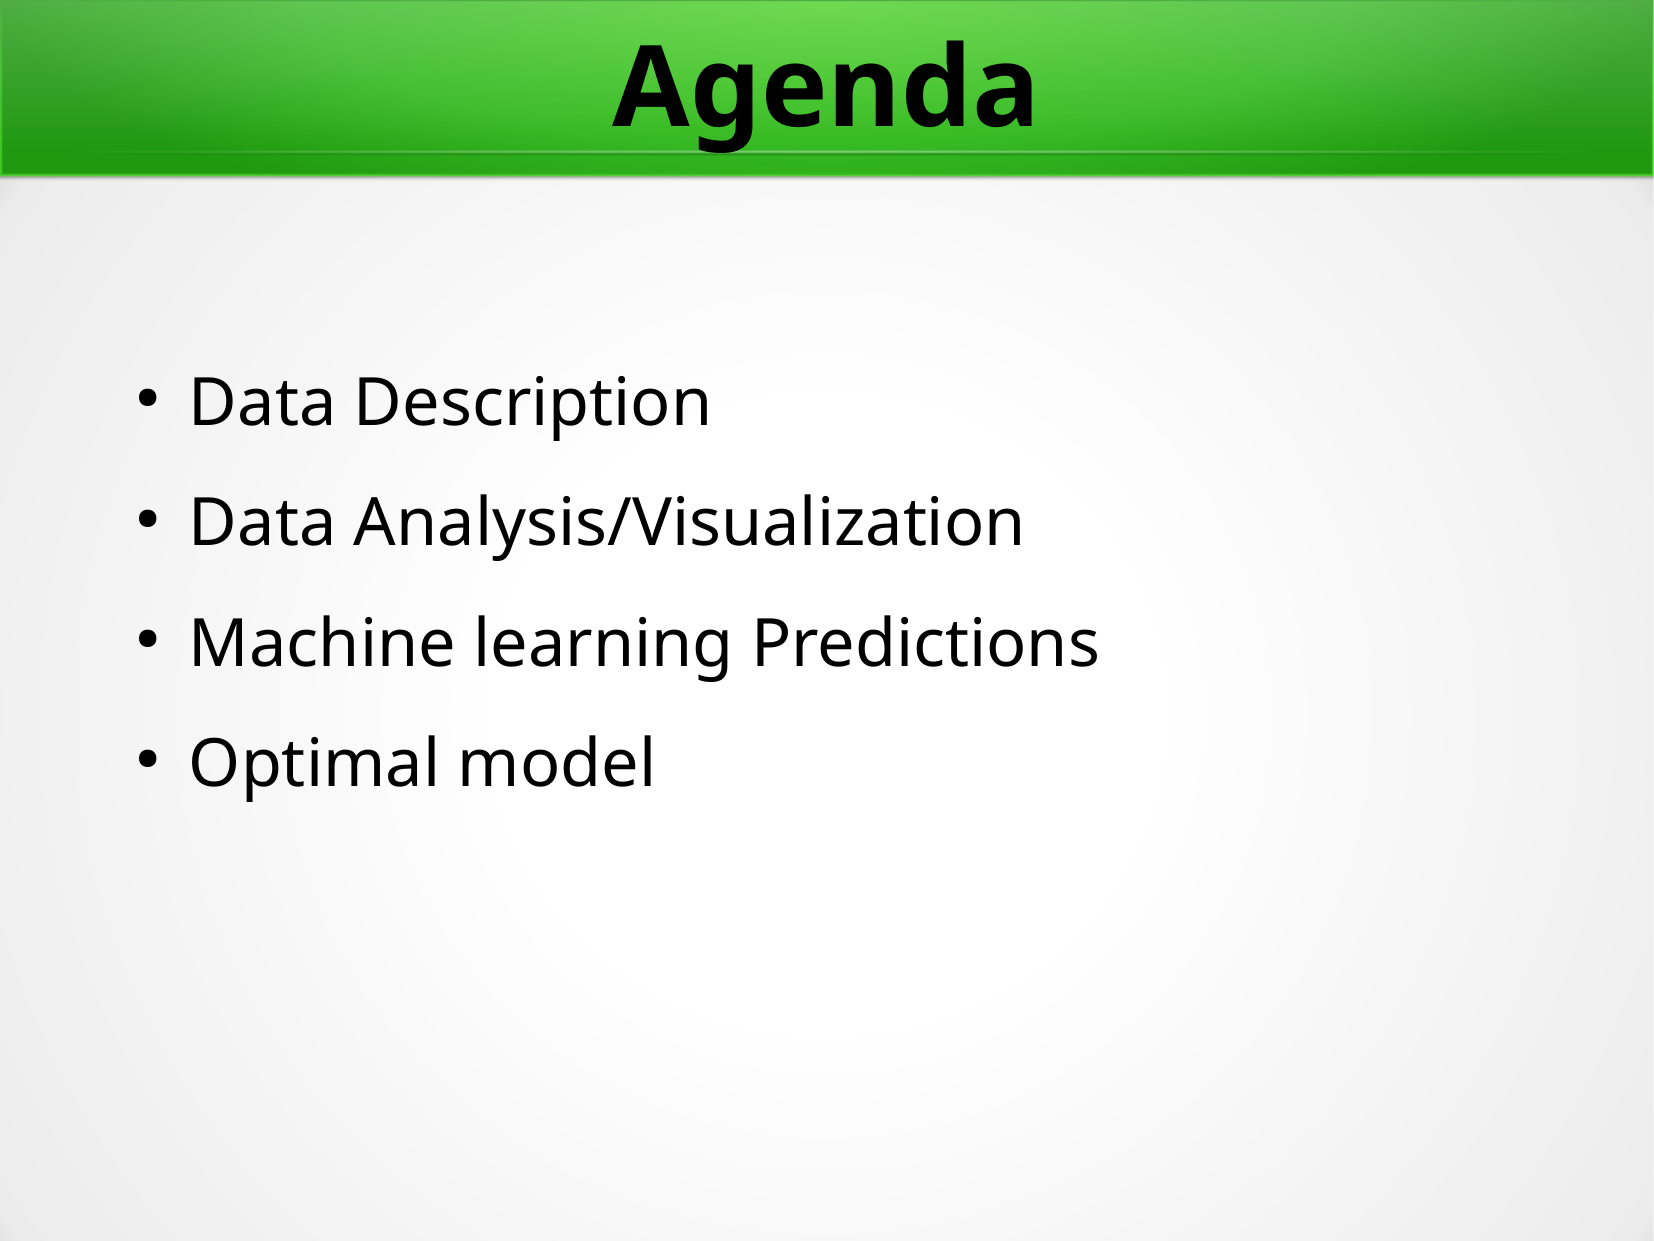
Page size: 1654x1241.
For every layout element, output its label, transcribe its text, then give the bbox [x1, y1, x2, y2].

list Data Description Data Analysis/Visualization Machine learning Predictions Optimal model [118, 354, 1607, 1177]
picture [0, 0, 1654, 1241]
title Agenda [82, 11, 1571, 154]
